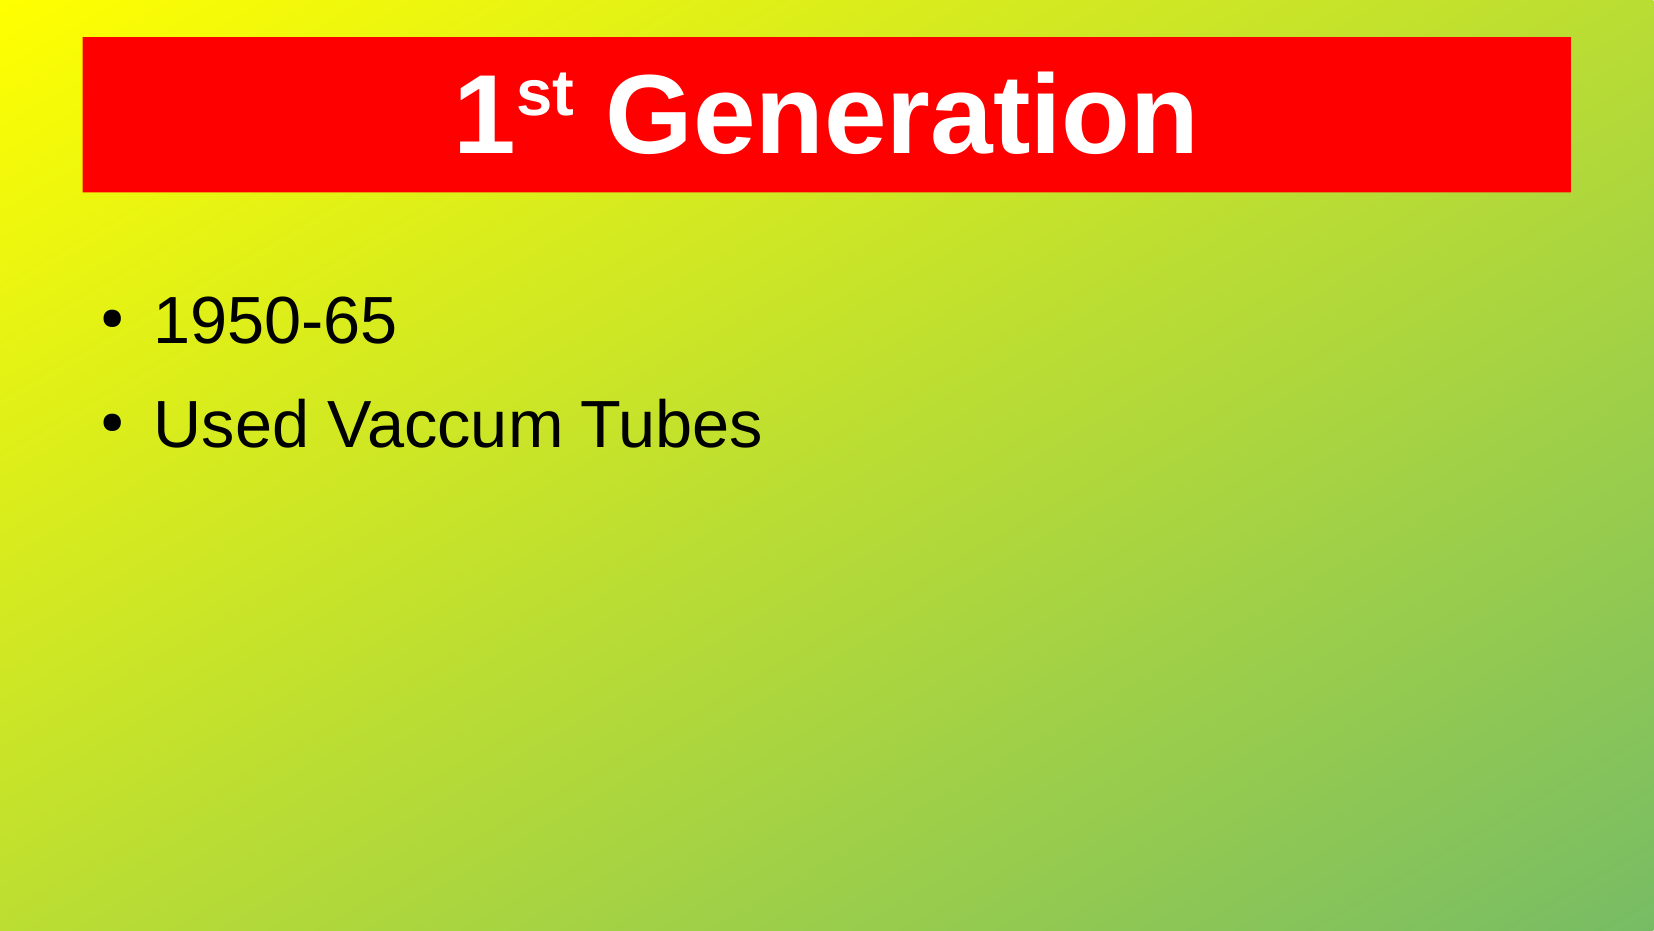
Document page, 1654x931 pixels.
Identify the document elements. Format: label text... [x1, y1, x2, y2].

list 1950-65 Used Vaccum Tubes [82, 282, 1571, 822]
title 1st Generation [82, 37, 1571, 193]
